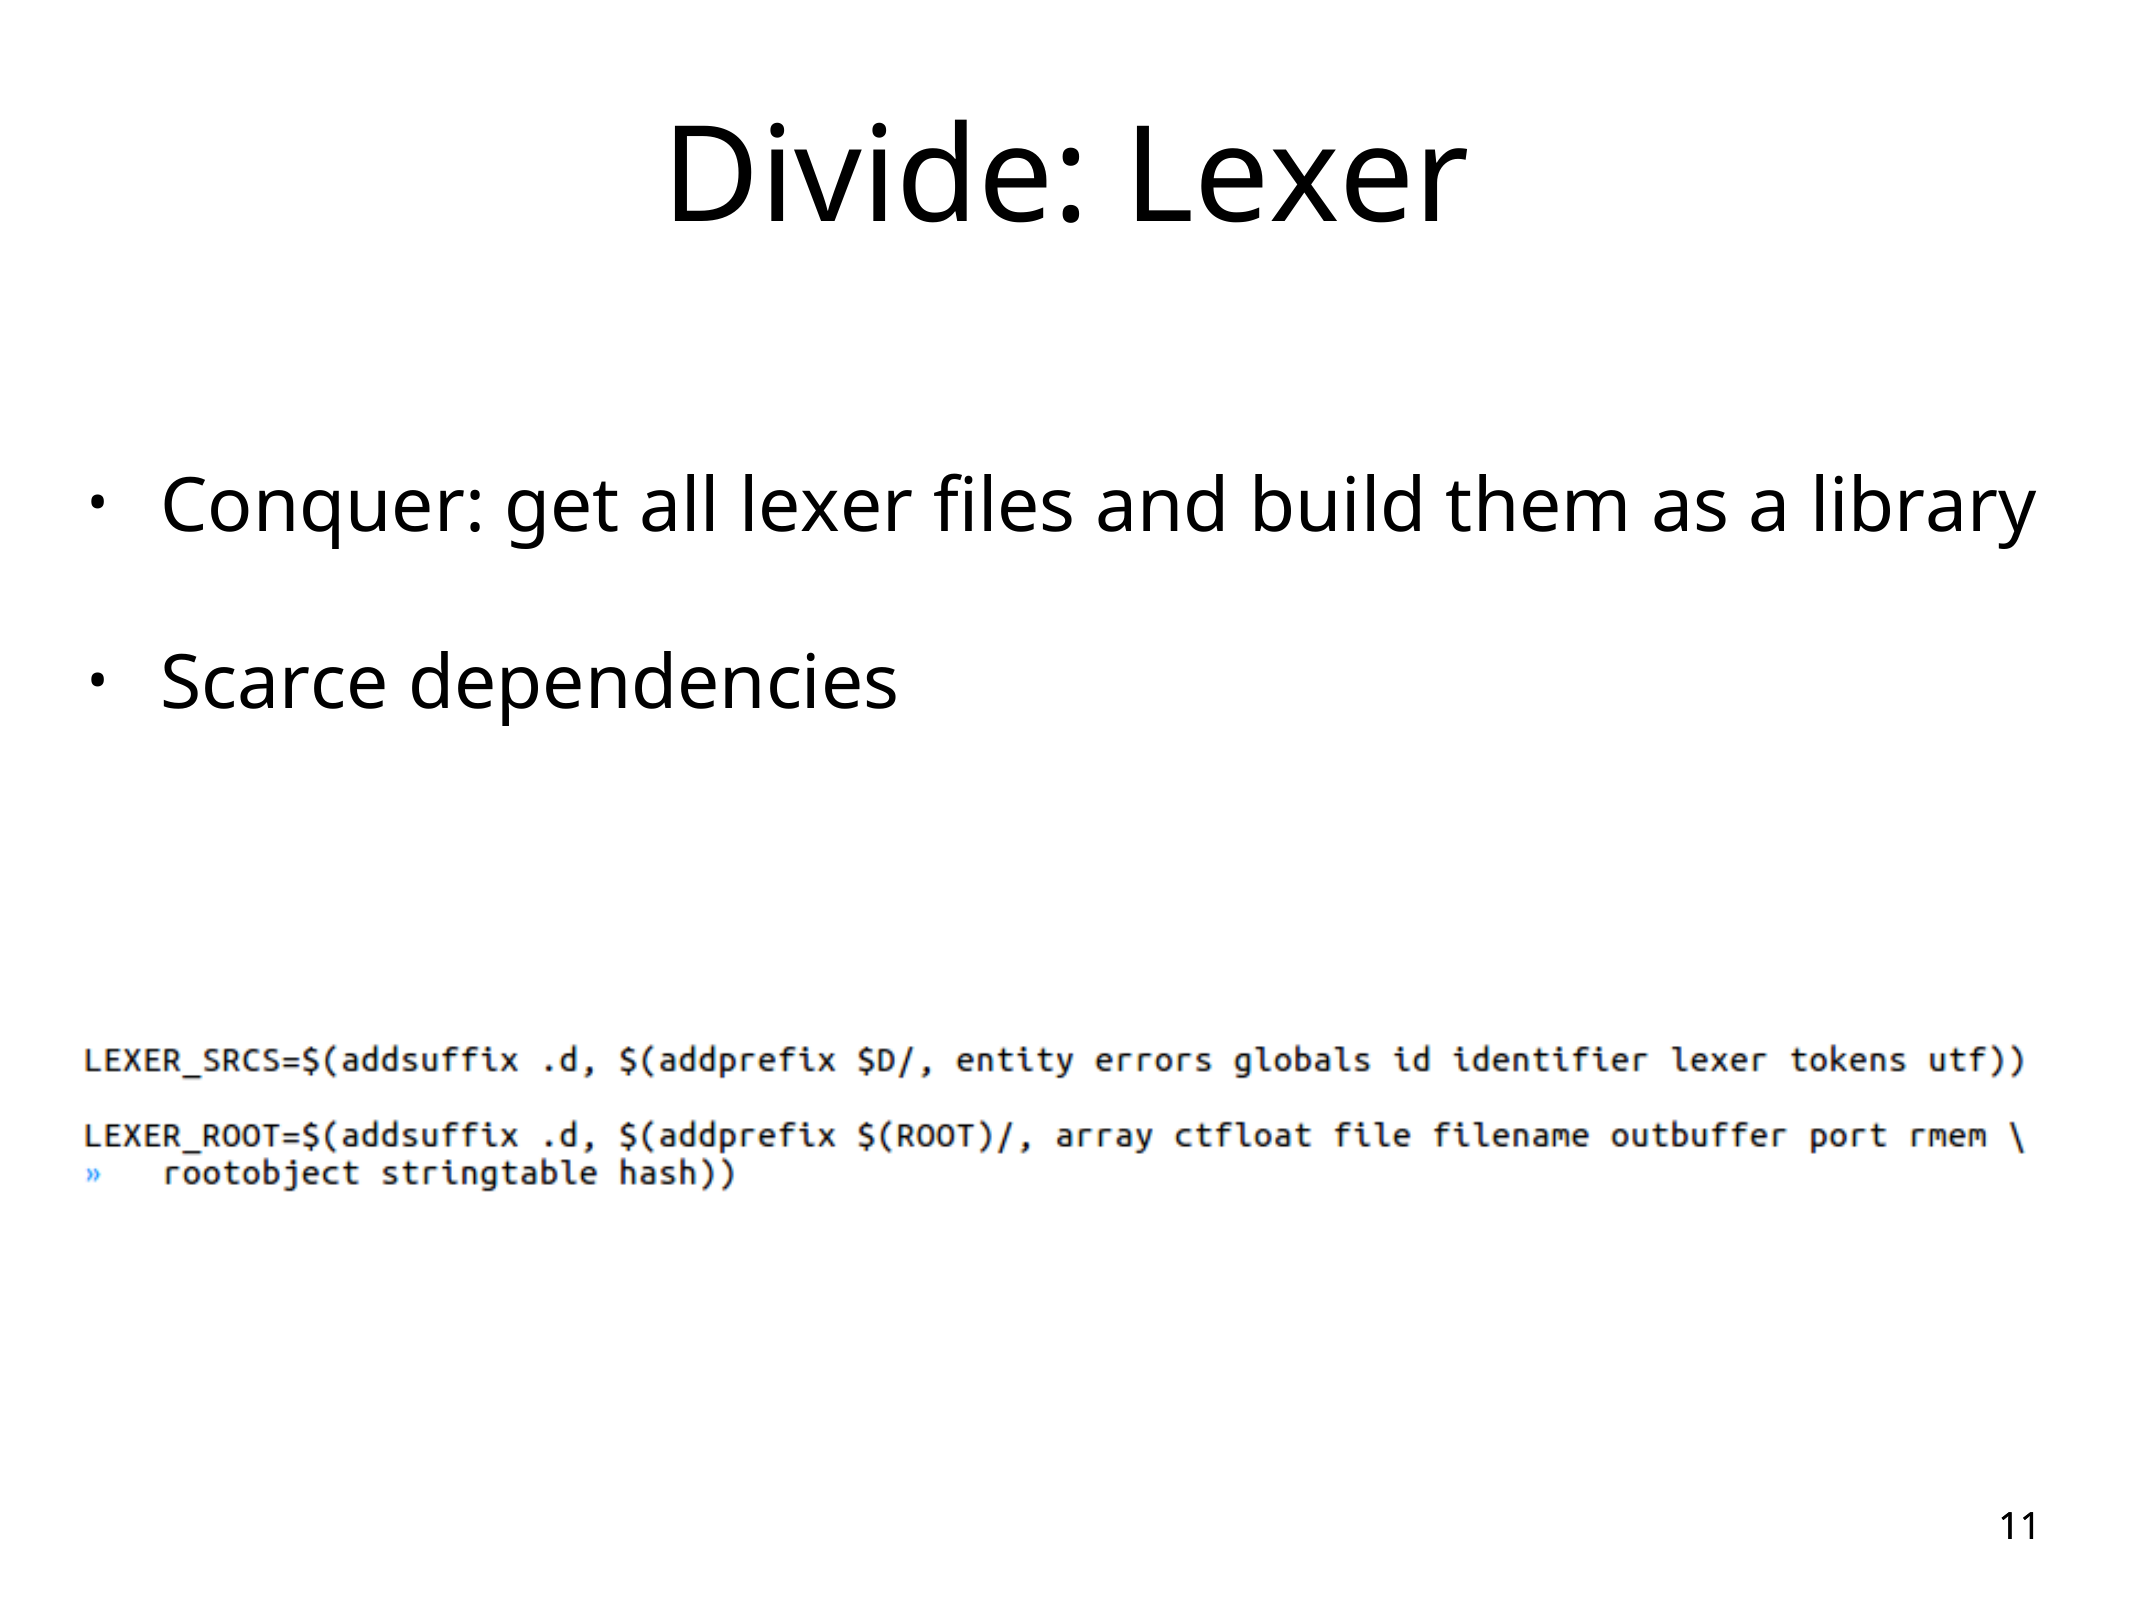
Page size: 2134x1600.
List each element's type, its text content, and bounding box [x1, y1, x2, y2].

title Divide: Lexer [79, 72, 2055, 263]
list Conquer: get all lexer files and build them as a library Scarce dependencies [79, 312, 2055, 867]
text_box <number> [1985, 1493, 2055, 1557]
picture [75, 1034, 2050, 1207]
